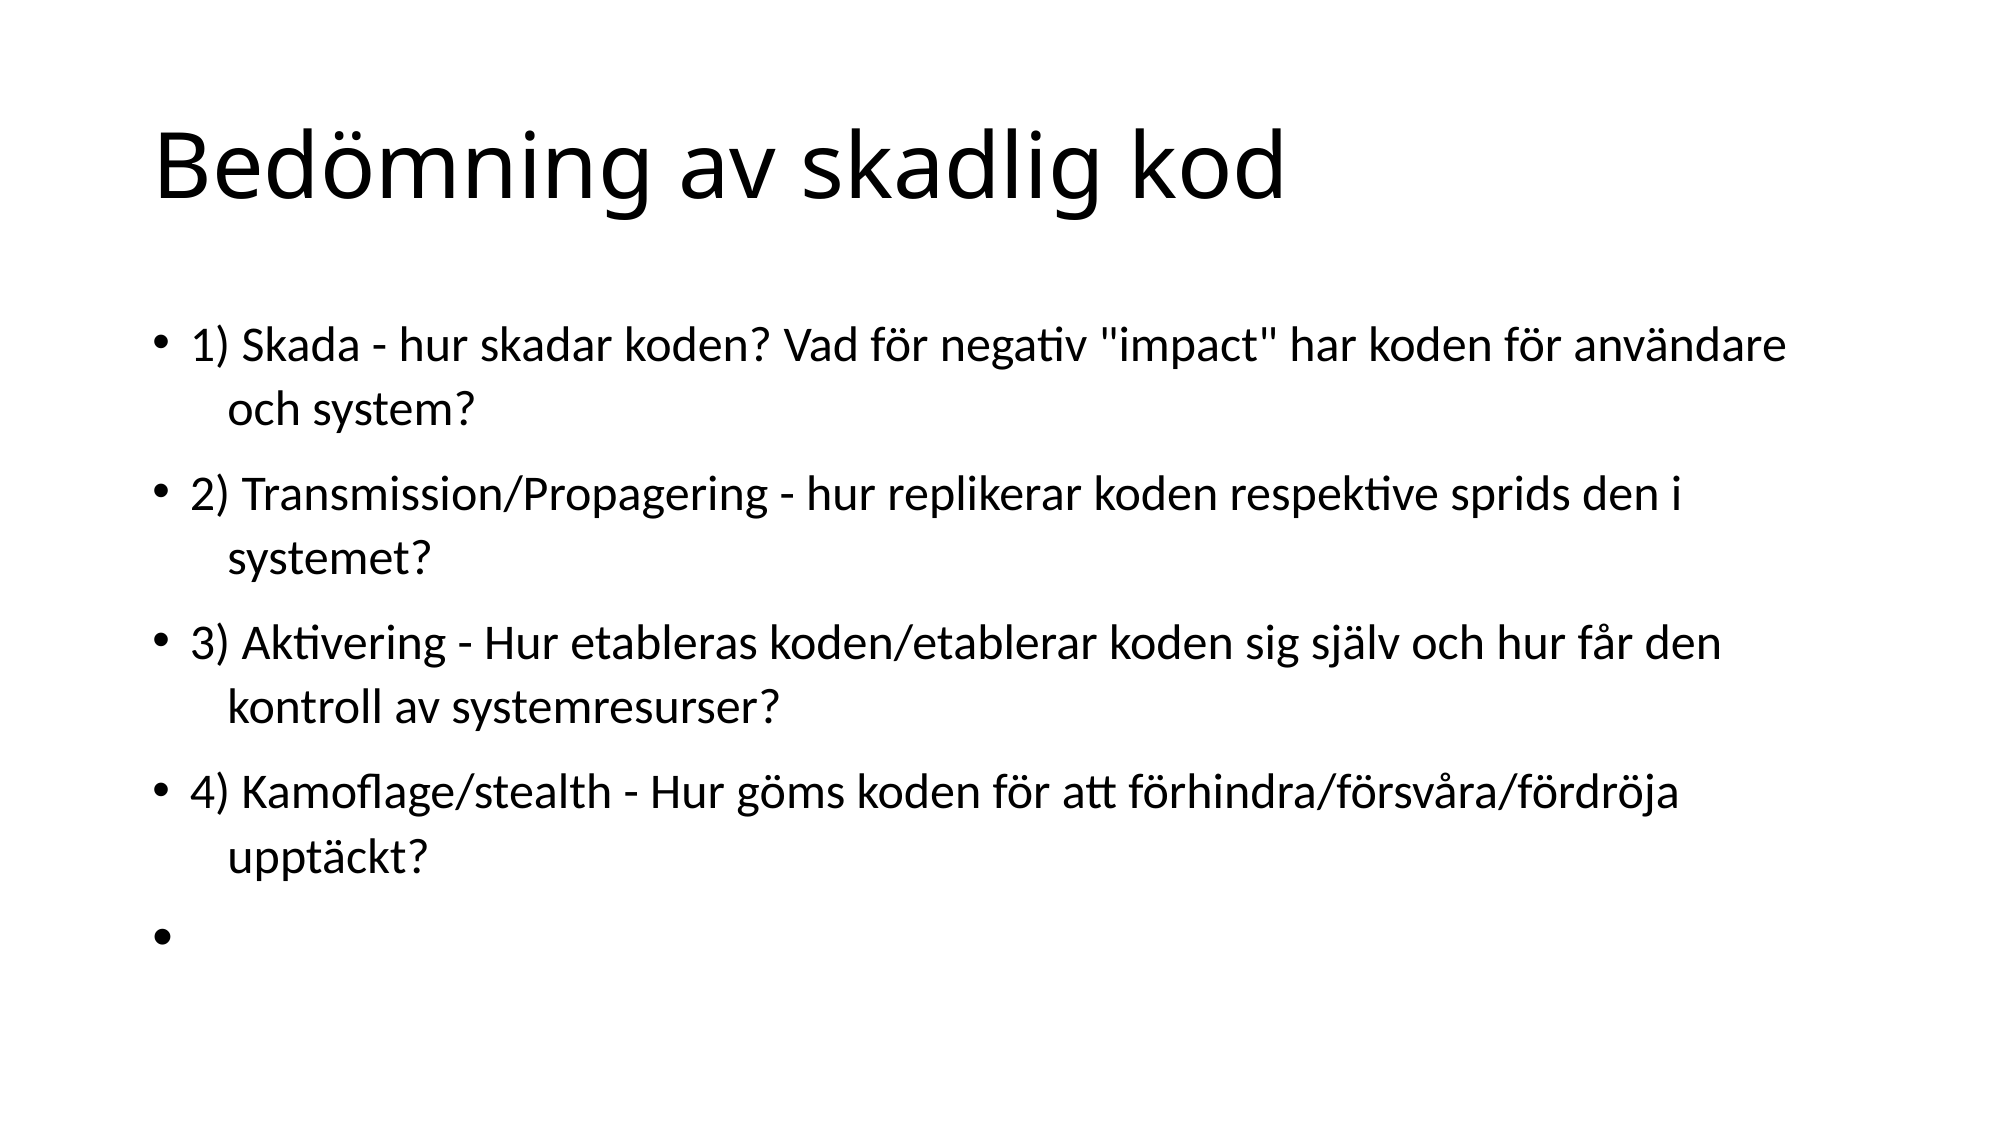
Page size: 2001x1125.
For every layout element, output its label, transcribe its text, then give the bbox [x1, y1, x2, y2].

title Bedömning av skadlig kod [137, 59, 1863, 278]
list 1) Skada - hur skadar koden? Vad för negativ "impact" har koden för användare och system? 2) Transmission/Propagering - hur replikerar koden respektive sprids den i systemet? 3) Aktivering - Hur etableras koden/etablerar koden sig själv och hur får den kontroll av systemresurser? 4) Kamoflage/stealth - Hur göms koden för att förhindra/försvåra/fördröja upptäckt? [137, 299, 1863, 1014]
